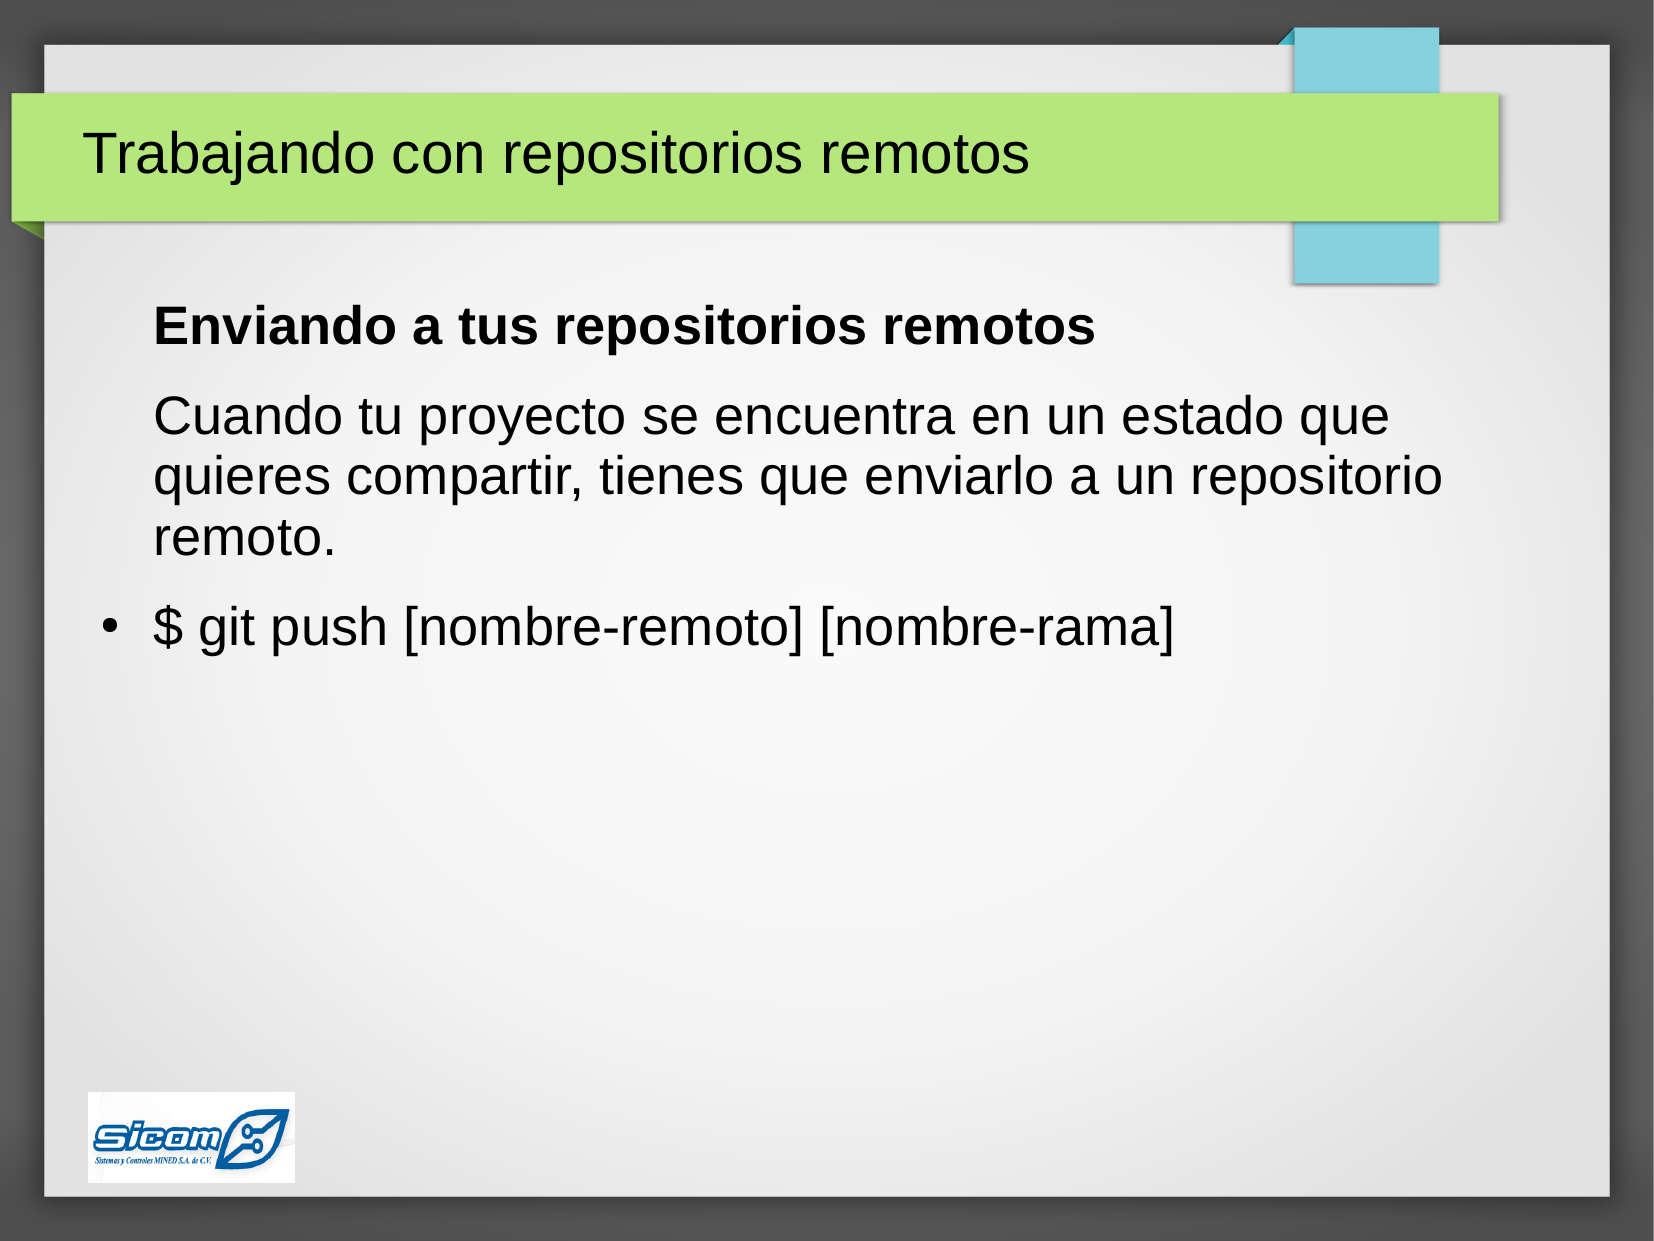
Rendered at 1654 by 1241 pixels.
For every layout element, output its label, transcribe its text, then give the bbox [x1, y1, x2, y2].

list Enviando a tus repositorios remotos Cuando tu proyecto se encuentra en un estado que quieres compartir, tienes que enviarlo a un repositorio remoto. $ git push [nombre-remoto] [nombre-rama] [82, 295, 1571, 1015]
title Trabajando con repositorios remotos [82, 94, 1264, 213]
picture [0, 0, 1654, 1241]
